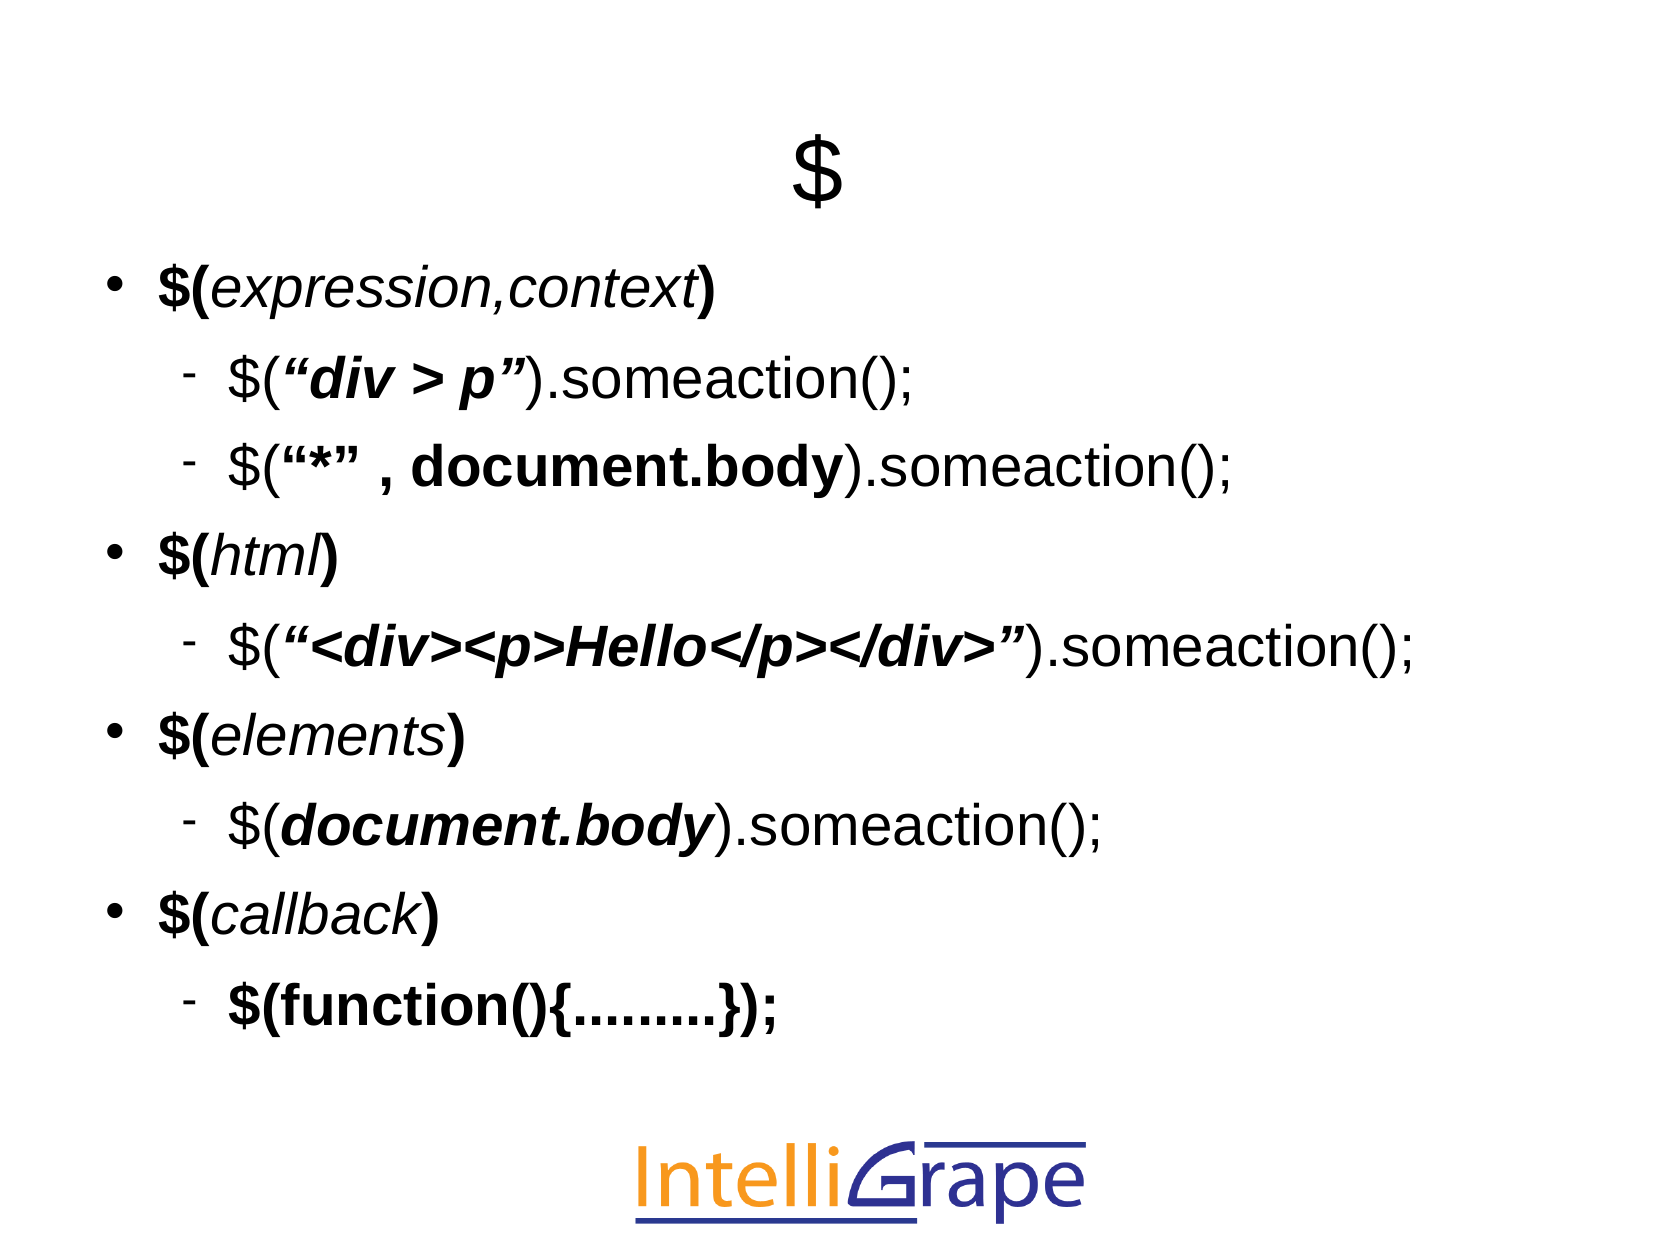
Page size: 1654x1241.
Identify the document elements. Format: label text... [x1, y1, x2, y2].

picture [631, 1129, 1088, 1229]
title $ [75, 75, 1562, 267]
list $(expression,context) $(“div > p”).someaction(); $(“*” , document.body).someaction(); $(html) $(“<div><p>Hello</p></div>”).someaction(); $(elements) $(document.body).someaction(); $(callback) $(function(){.........}); [88, 254, 1576, 1038]
